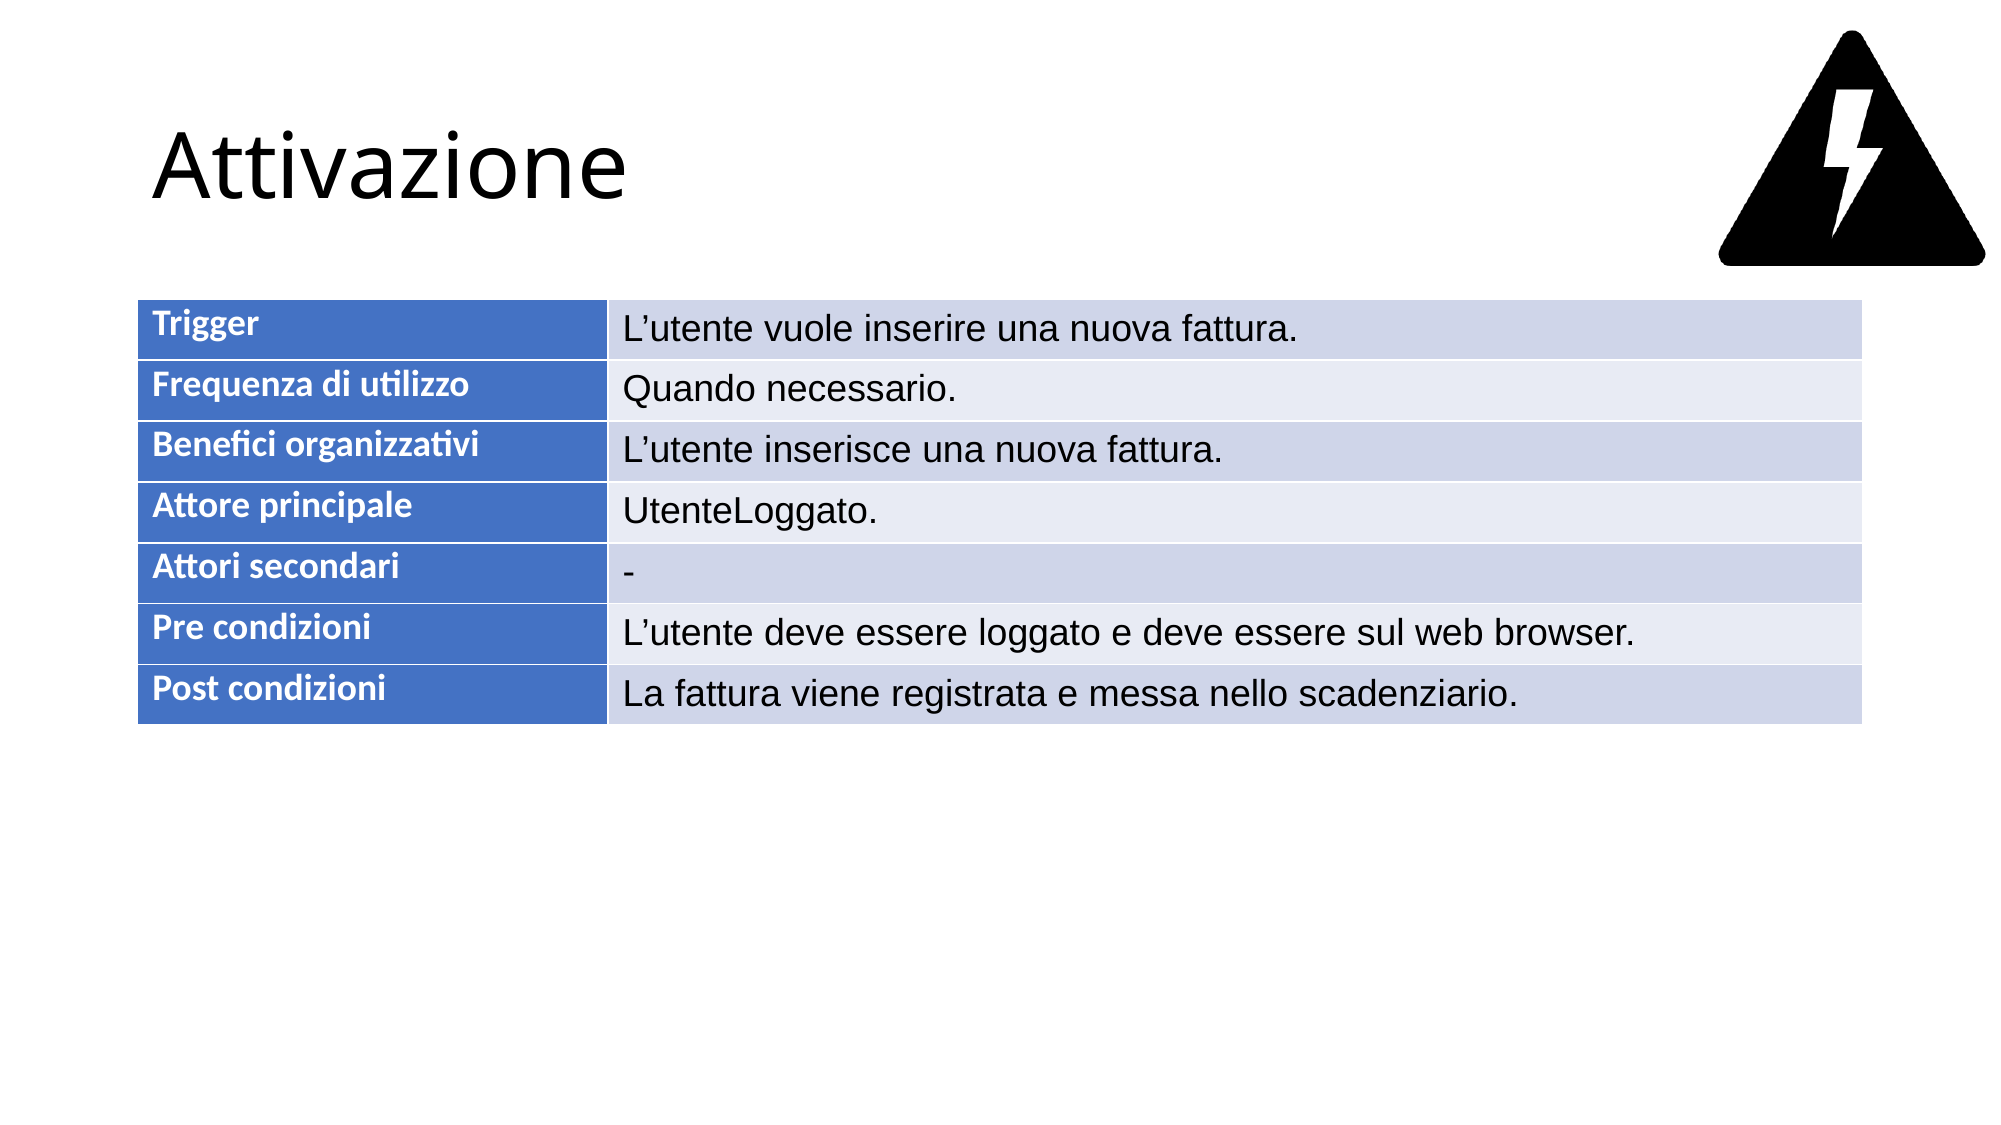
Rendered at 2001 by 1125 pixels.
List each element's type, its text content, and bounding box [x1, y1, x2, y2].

table_cell Pre condizioni [138, 604, 607, 664]
picture [1703, 0, 2000, 297]
table_cell UtenteLoggato. [609, 483, 1862, 542]
table_cell Quando necessario. [609, 361, 1862, 420]
table_cell La fattura viene registrata e messa nello scadenziario. [609, 665, 1862, 724]
table_cell Frequenza di utilizzo [138, 361, 607, 420]
table_cell L’utente inserisce una nuova fattura. [609, 422, 1862, 481]
table_cell Attori secondari [138, 544, 607, 603]
title Attivazione [137, 59, 1703, 278]
table_cell Attore principale [138, 483, 607, 542]
table_cell - [609, 544, 1862, 603]
table_header L’utente vuole inserire una nuova fattura. [609, 300, 1862, 359]
table_header Trigger [138, 300, 607, 359]
table_cell L’utente deve essere loggato e deve essere sul web browser. [609, 604, 1862, 664]
table_cell Benefici organizzativi [138, 422, 607, 481]
table_cell Post condizioni [138, 665, 607, 724]
